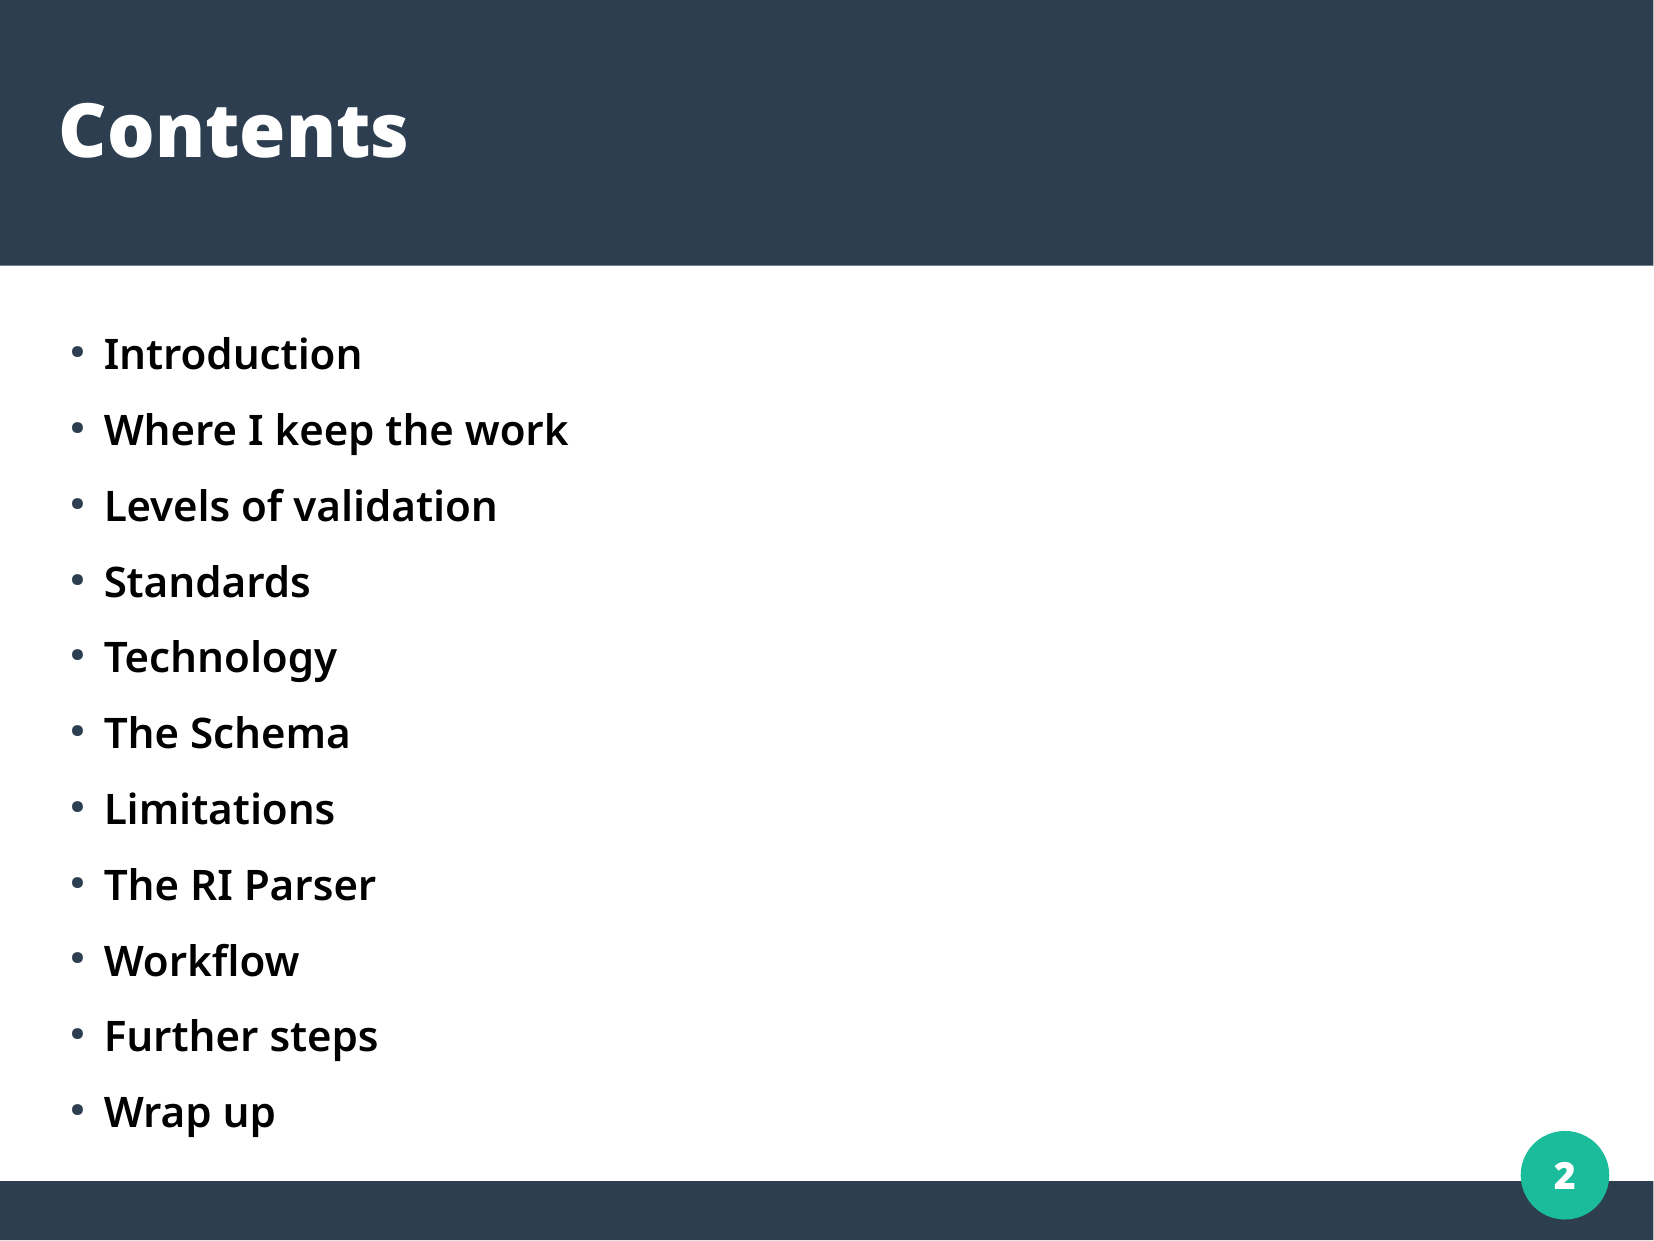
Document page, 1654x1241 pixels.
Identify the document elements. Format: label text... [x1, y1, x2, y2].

list Introduction Where I keep the work Levels of validation Standards Technology The Schema Limitations The RI Parser Workflow Further steps Wrap up [59, 324, 1595, 1152]
title Contents [59, 49, 1595, 207]
